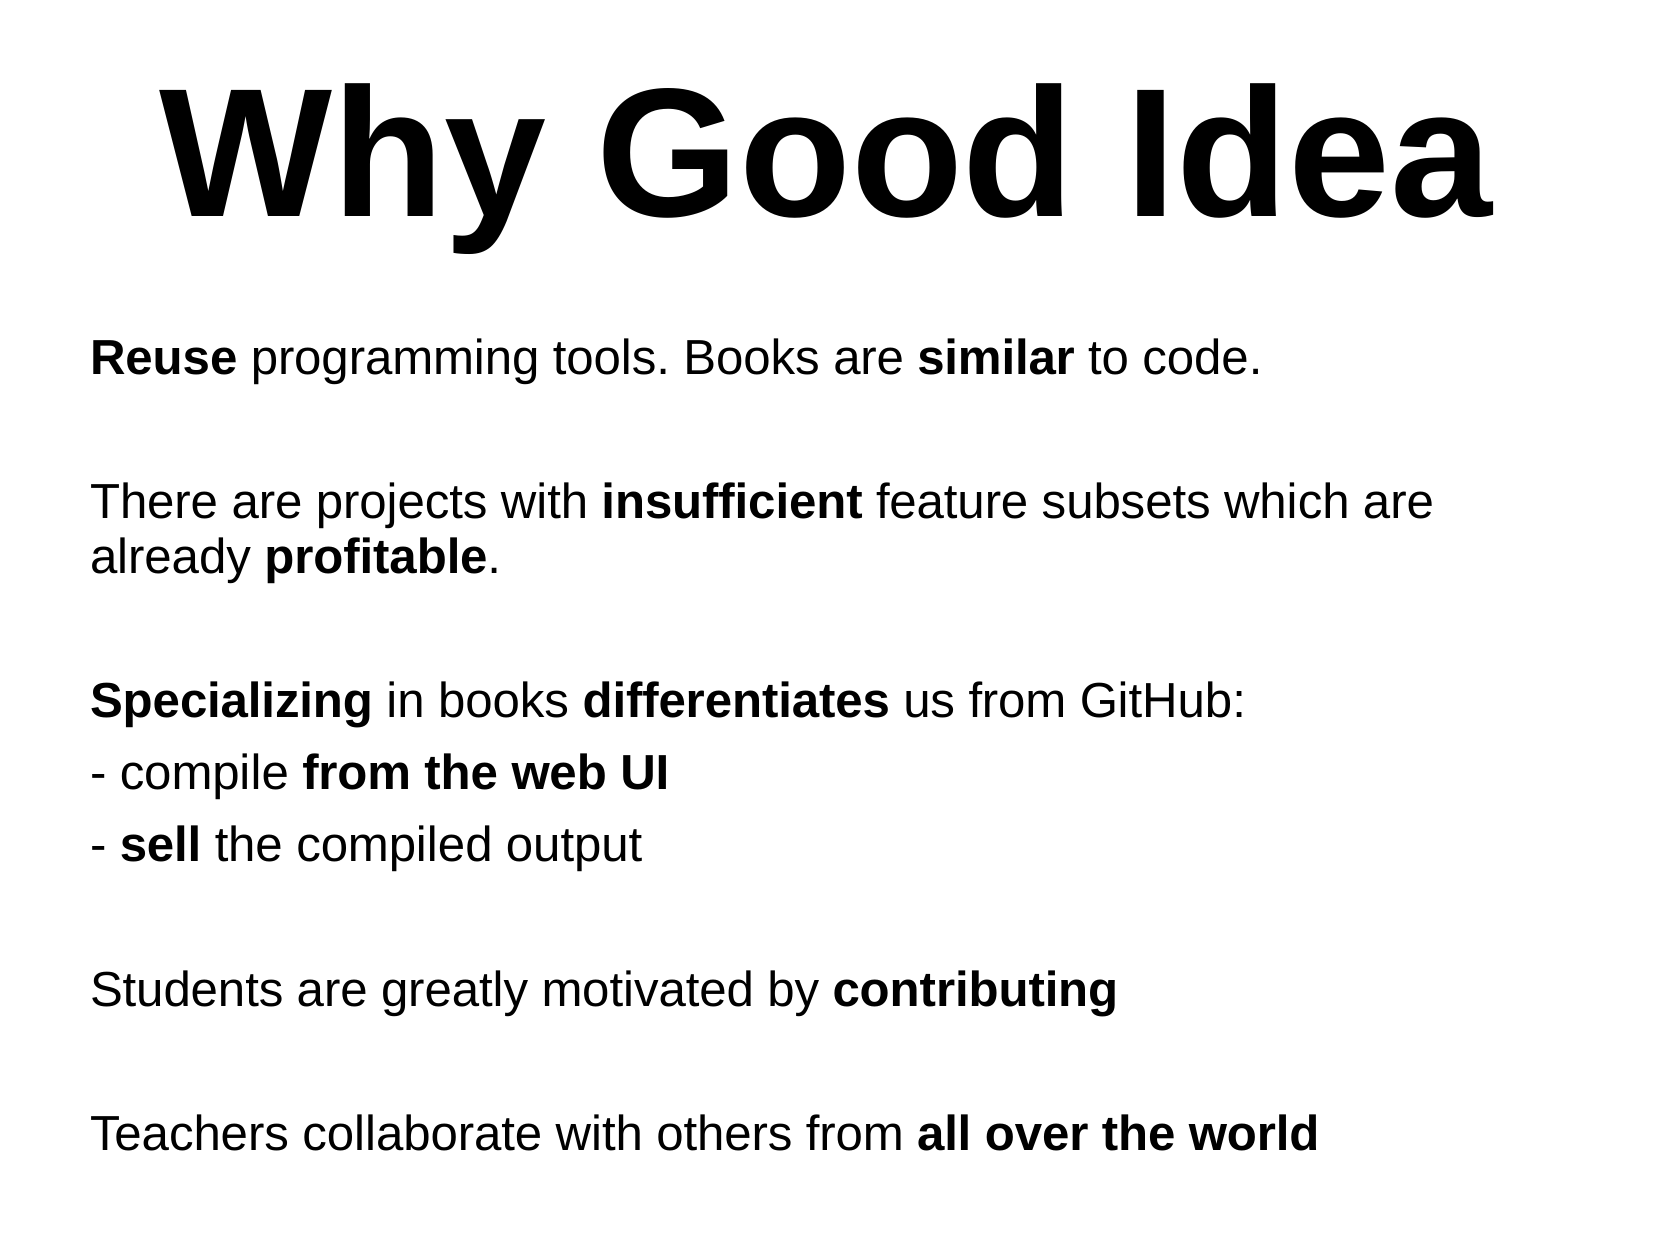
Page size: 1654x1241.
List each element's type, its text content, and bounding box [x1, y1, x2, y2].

list [90, 285, 1546, 1081]
list Reuse programming tools. Books are similar to code. There are projects with insufficient feature subsets which are already profitable. Specializing in books differentiates us from GitHub: - compile from the web UI - sell the compiled output Students are greatly motivated by contributing Teachers collaborate with others from all over the world [90, 1081, 1546, 1171]
title Why Good Idea [82, 49, 1571, 257]
